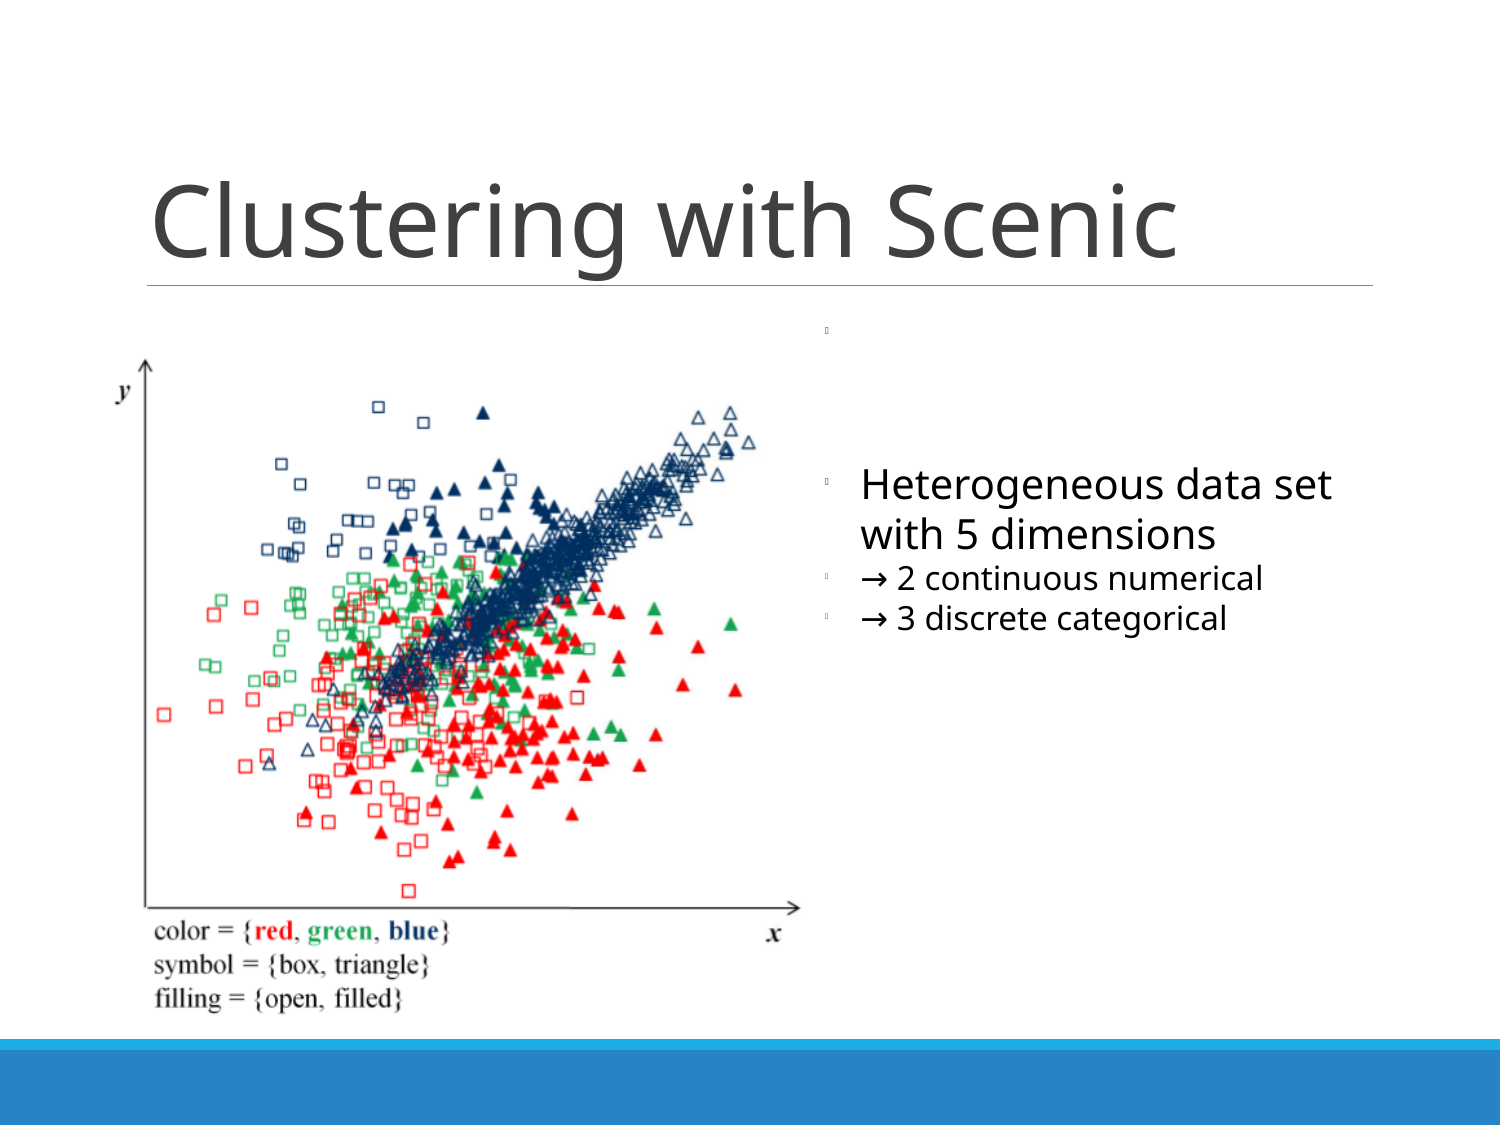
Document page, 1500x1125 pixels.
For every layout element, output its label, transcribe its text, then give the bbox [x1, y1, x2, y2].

text_box Heterogeneous data set with 5 dimensions → 2 continuous numerical → 3 discrete categorical [825, 299, 1358, 960]
text_box Clustering with Scenic [134, 47, 1373, 285]
picture [84, 309, 835, 1030]
